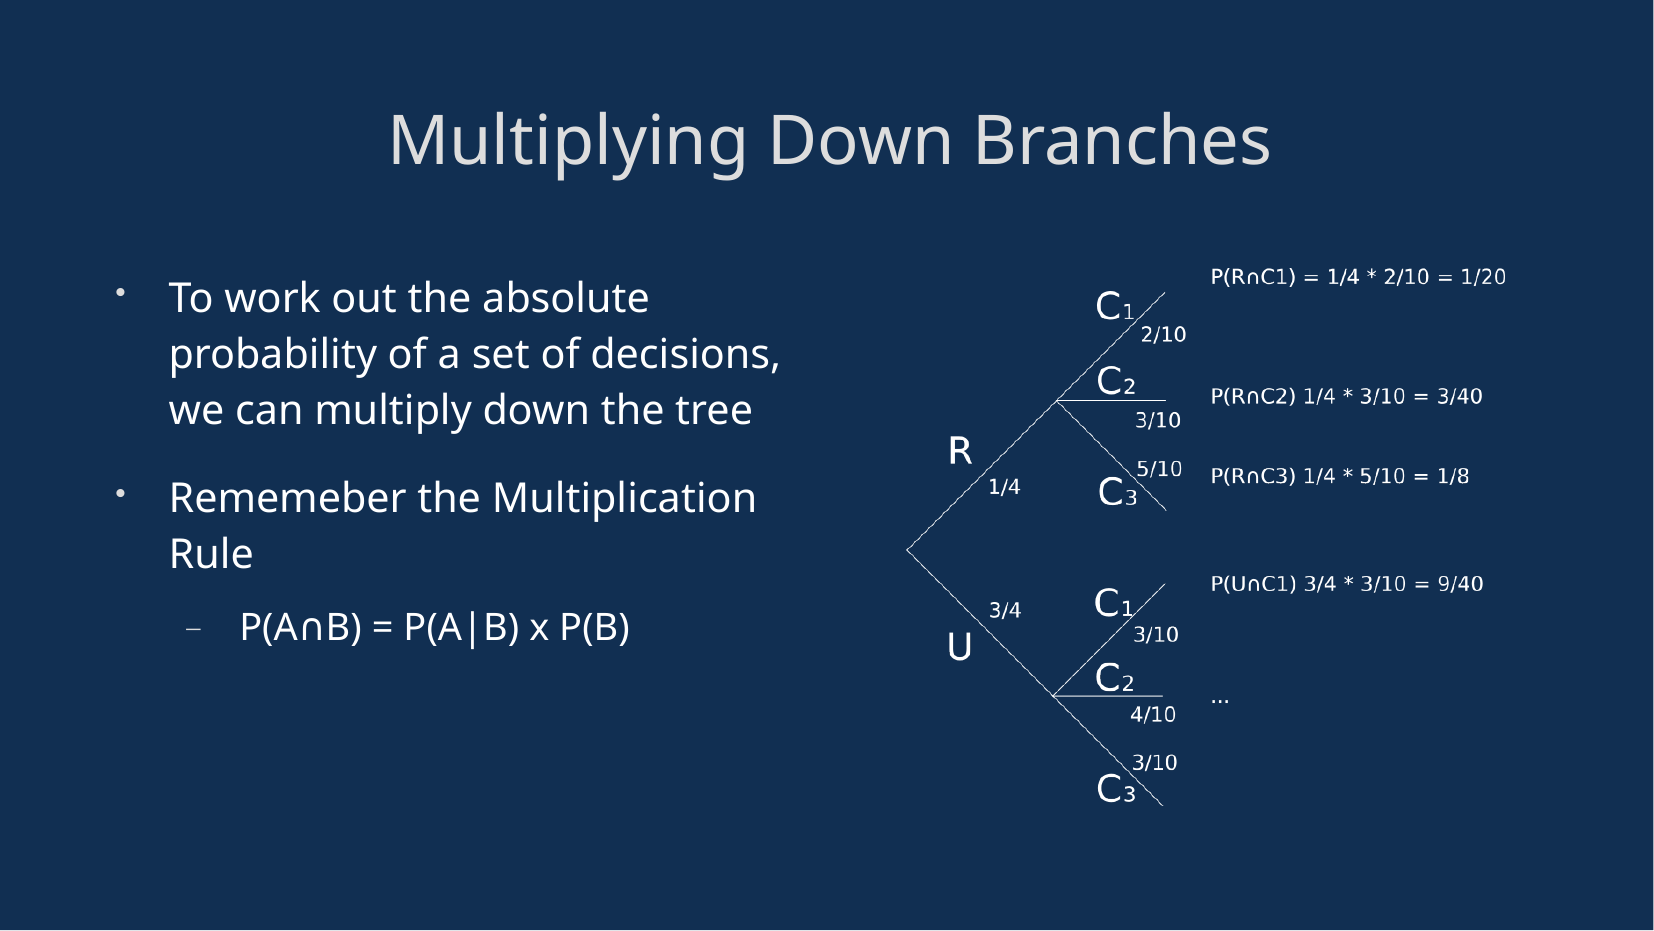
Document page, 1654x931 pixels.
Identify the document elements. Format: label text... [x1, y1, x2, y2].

list To work out the absolute probability of a set of decisions, we can multiply down the tree Rememeber the Multiplication Rule P(A∩B) = P(A|B) x P(B) [97, 268, 813, 806]
title Multiplying Down Branches [97, 56, 1563, 220]
picture [906, 268, 1505, 806]
